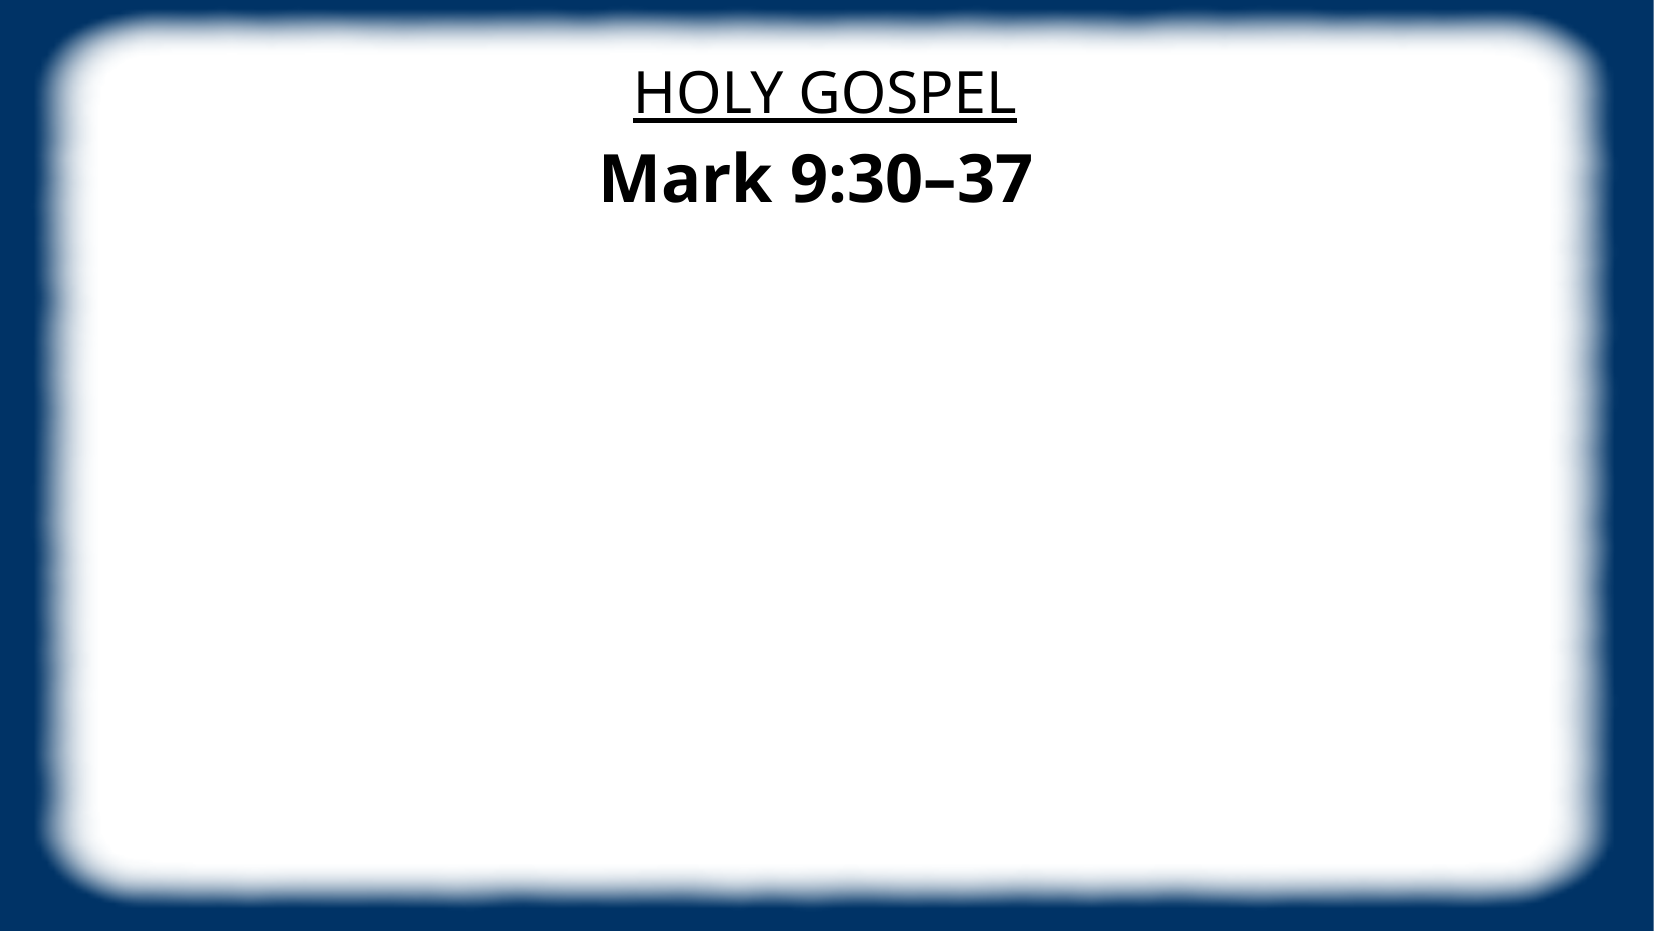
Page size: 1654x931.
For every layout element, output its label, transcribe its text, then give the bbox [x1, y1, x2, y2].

text_box HOLY GOSPEL Mark 9:30–37 [75, 44, 1576, 226]
picture [0, 0, 1654, 931]
